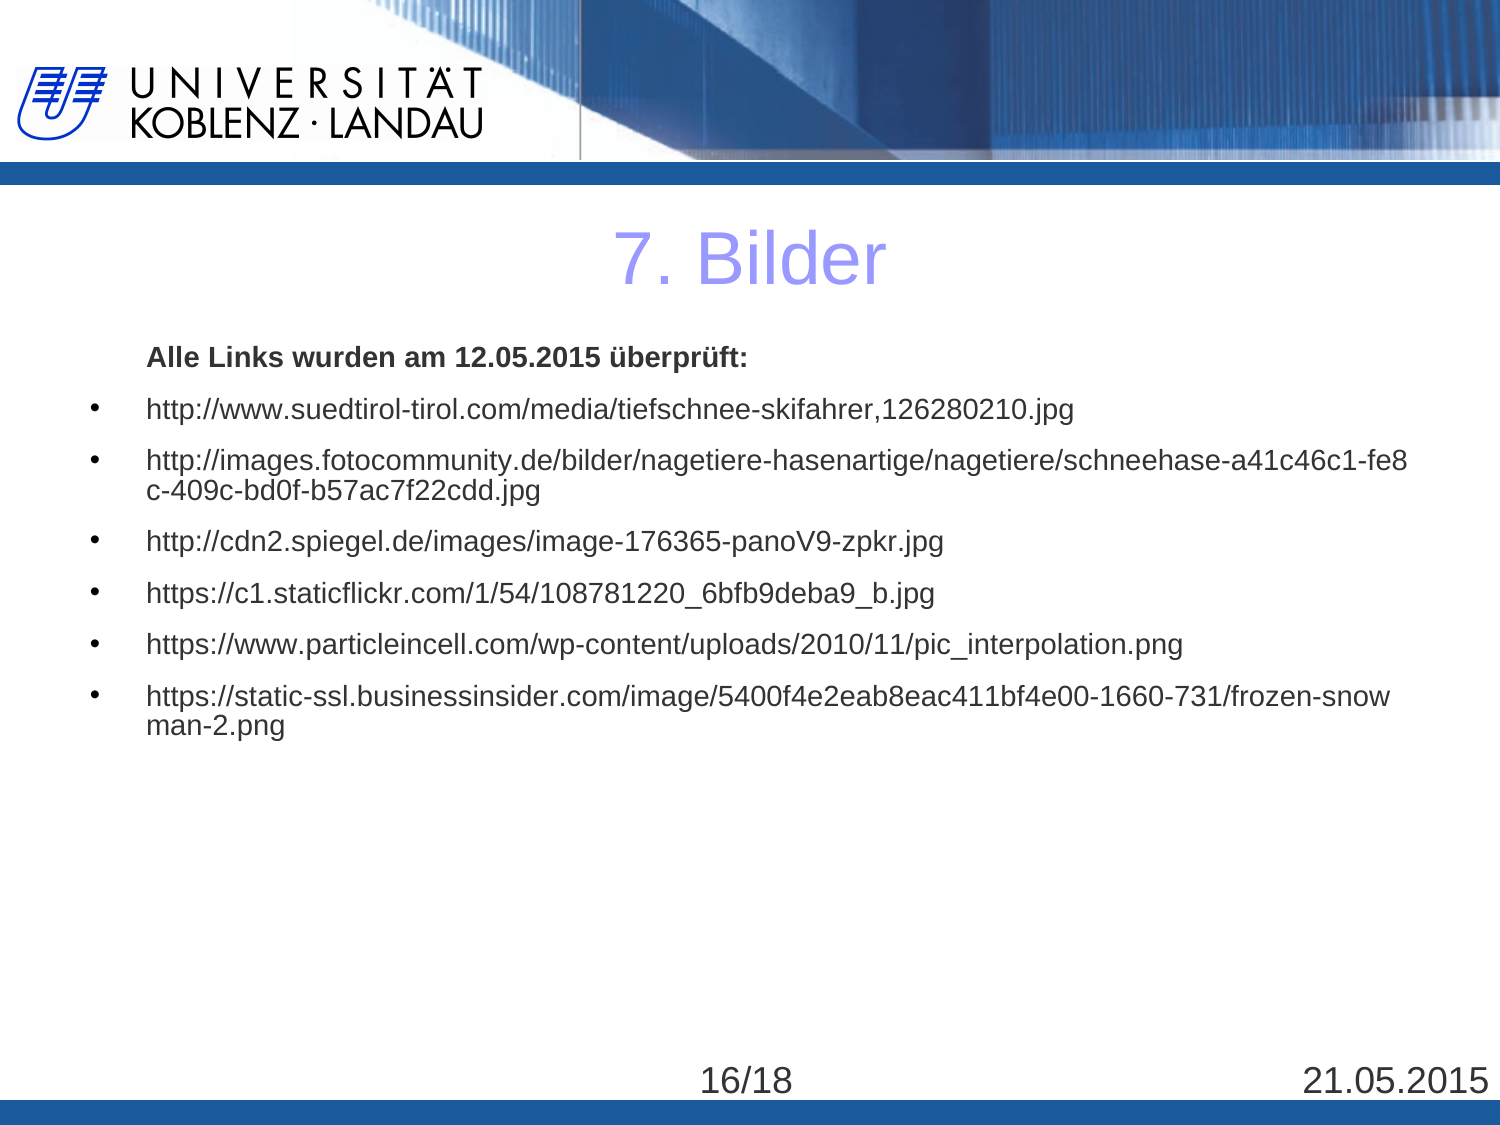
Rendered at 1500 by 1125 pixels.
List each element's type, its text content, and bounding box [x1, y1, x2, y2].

list Alle Links wurden am 12.05.2015 überprüft: http://www.suedtirol-tirol.com/media/tiefschnee-skifahrer,126280210.jpg http://images.fotocommunity.de/bilder/nagetiere-hasenartige/nagetiere/schneehase-a41c46c1-fe8c-409c-bd0f-b57ac7f22cdd.jpg http://cdn2.spiegel.de/images/image-176365-panoV9-zpkr.jpg https://c1.staticflickr.com/1/54/108781220_6bfb9deba9_b.jpg https://www.particleincell.com/wp-content/uploads/2010/11/pic_interpolation.png https://static-ssl.businessinsider.com/image/5400f4e2eab8eac411bf4e00-1660-731/frozen-snowman-2.png [75, 330, 1426, 1005]
picture [17, 0, 1500, 160]
title 7. Bilder [75, 160, 1426, 330]
text_box <Nummer>/18 [611, 1048, 881, 1120]
text_box 21.05.2015 [1287, 1048, 1500, 1120]
